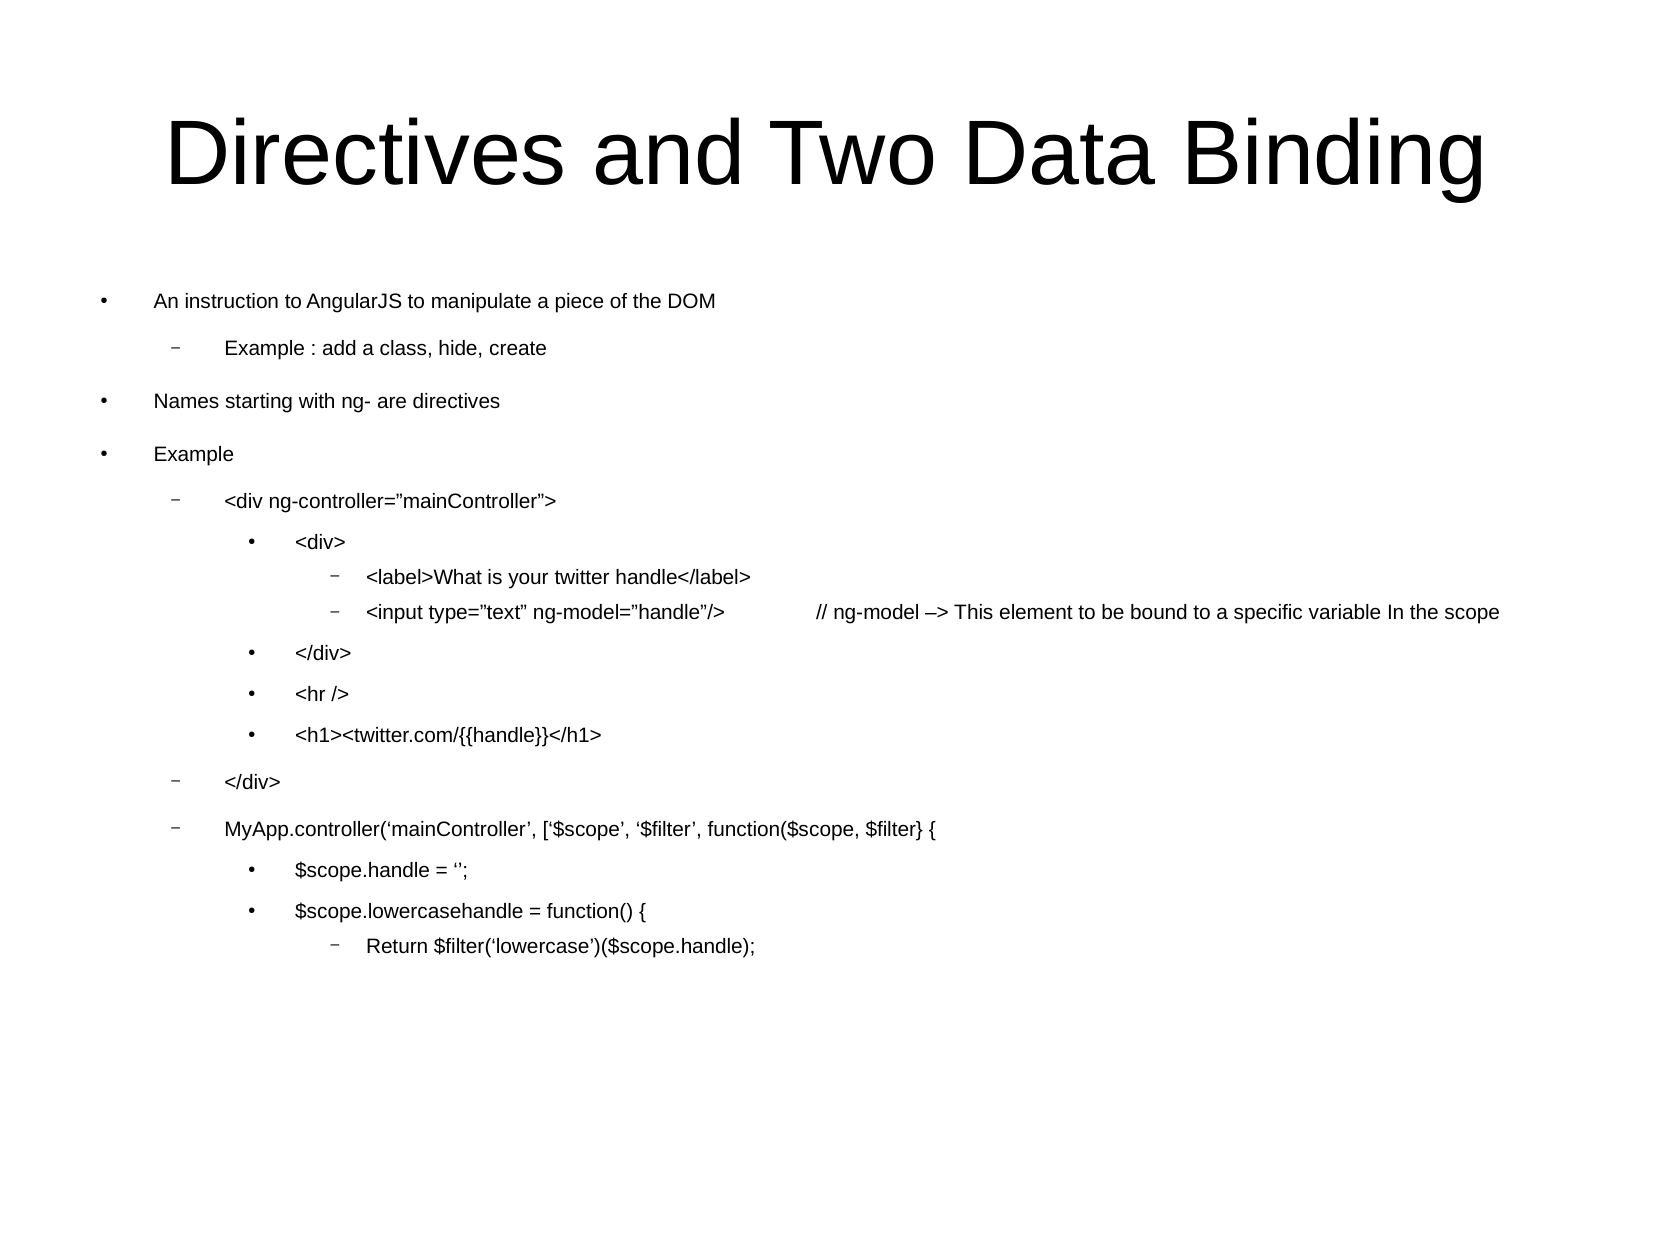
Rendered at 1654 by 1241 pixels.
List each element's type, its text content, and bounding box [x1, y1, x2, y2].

title Directives and Two Data Binding [82, 49, 1571, 257]
list An instruction to AngularJS to manipulate a piece of the DOM Example : add a class, hide, create Names starting with ng- are directives Example <div ng-controller=”mainController”> <div> <label>What is your twitter handle</label> <input type=”text” ng-model=”handle”/> // ng-model –> This element to be bound to a specific variable In the scope </div> <hr /> <h1><twitter.com/{{handle}}</h1> </div> MyApp.controller(‘mainController’, [‘$scope’, ‘$filter’, function($scope, $filter} { $scope.handle = ‘’; $scope.lowercasehandle = function() { Return $filter(‘lowercase’)($scope.handle); [82, 290, 1571, 1010]
